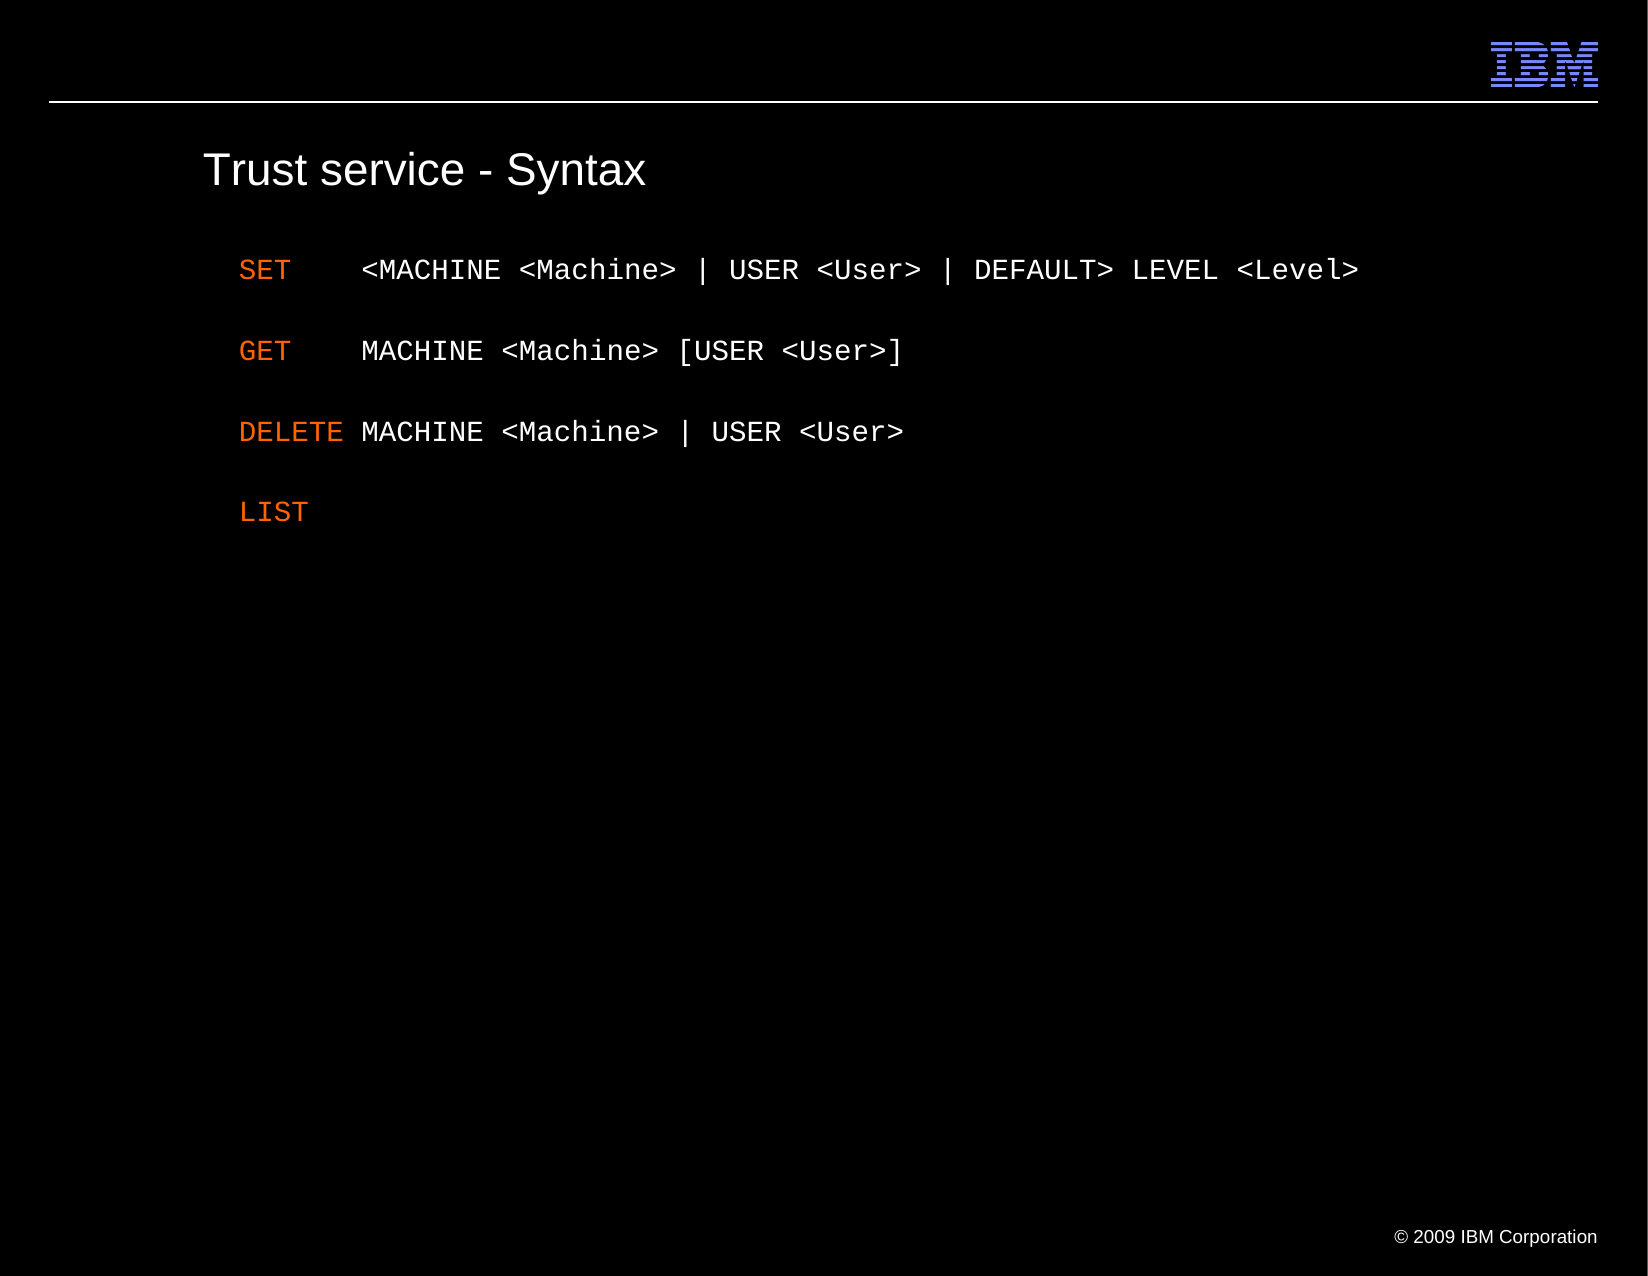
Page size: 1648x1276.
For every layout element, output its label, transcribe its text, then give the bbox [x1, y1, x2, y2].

title Trust service - Syntax [186, 137, 1648, 231]
picture [1491, 42, 1598, 87]
text_box SET <MACHINE <Machine> | USER <User> | DEFAULT> LEVEL <Level> GET MACHINE <Machine> [USER <User>] DELETE MACHINE <Machine> | USER <User> LIST [239, 250, 1648, 528]
